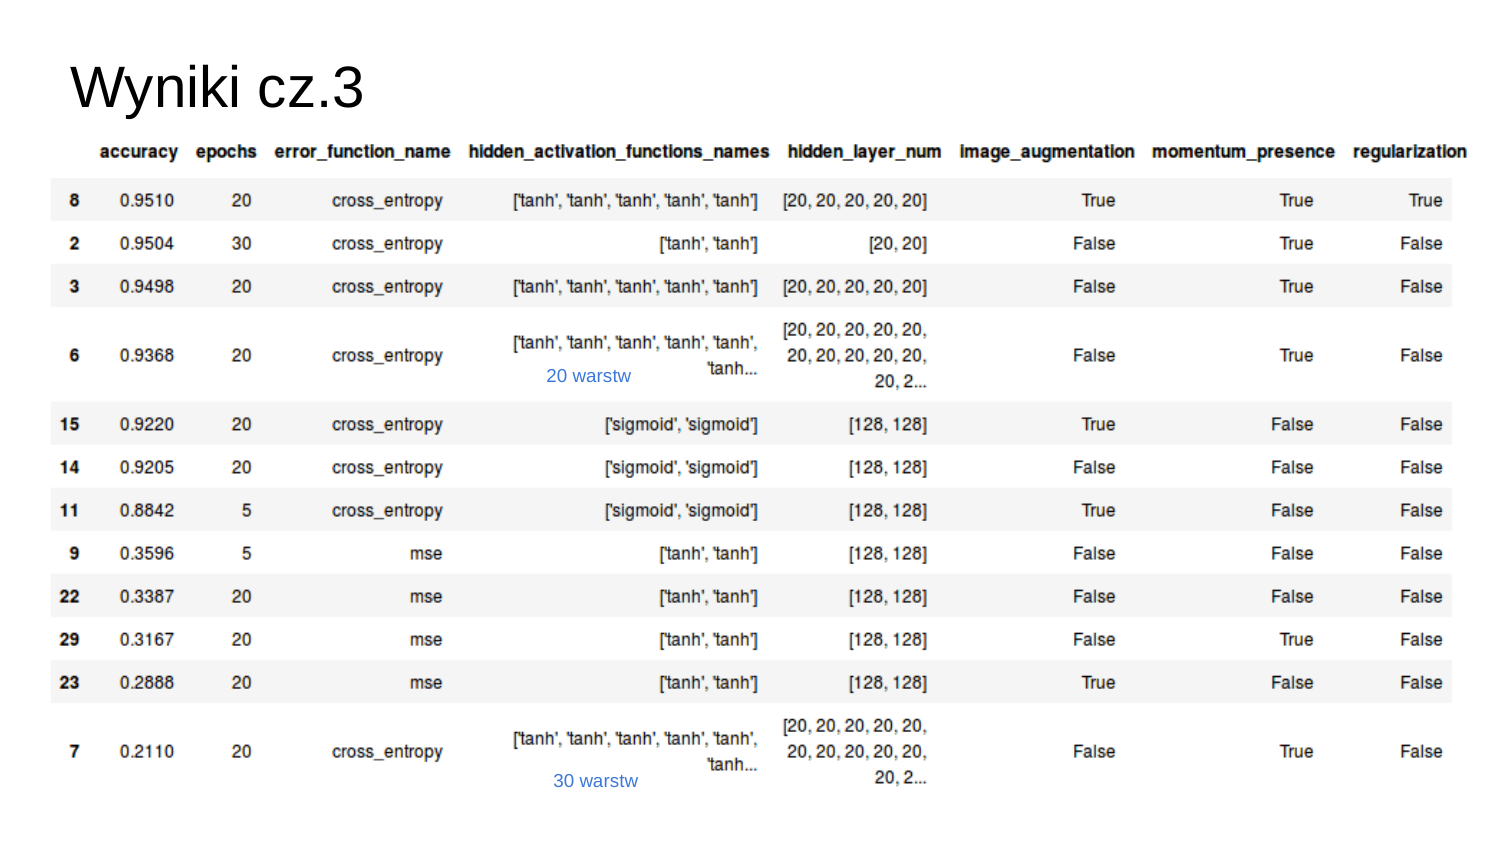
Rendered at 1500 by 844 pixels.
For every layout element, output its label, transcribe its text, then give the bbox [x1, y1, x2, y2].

picture [24, 178, 1475, 799]
text_box 30 warstw [538, 753, 673, 793]
picture [55, 128, 1480, 173]
title Wyniki cz.3 [55, 34, 1453, 128]
text_box 20 warstw [531, 348, 666, 393]
